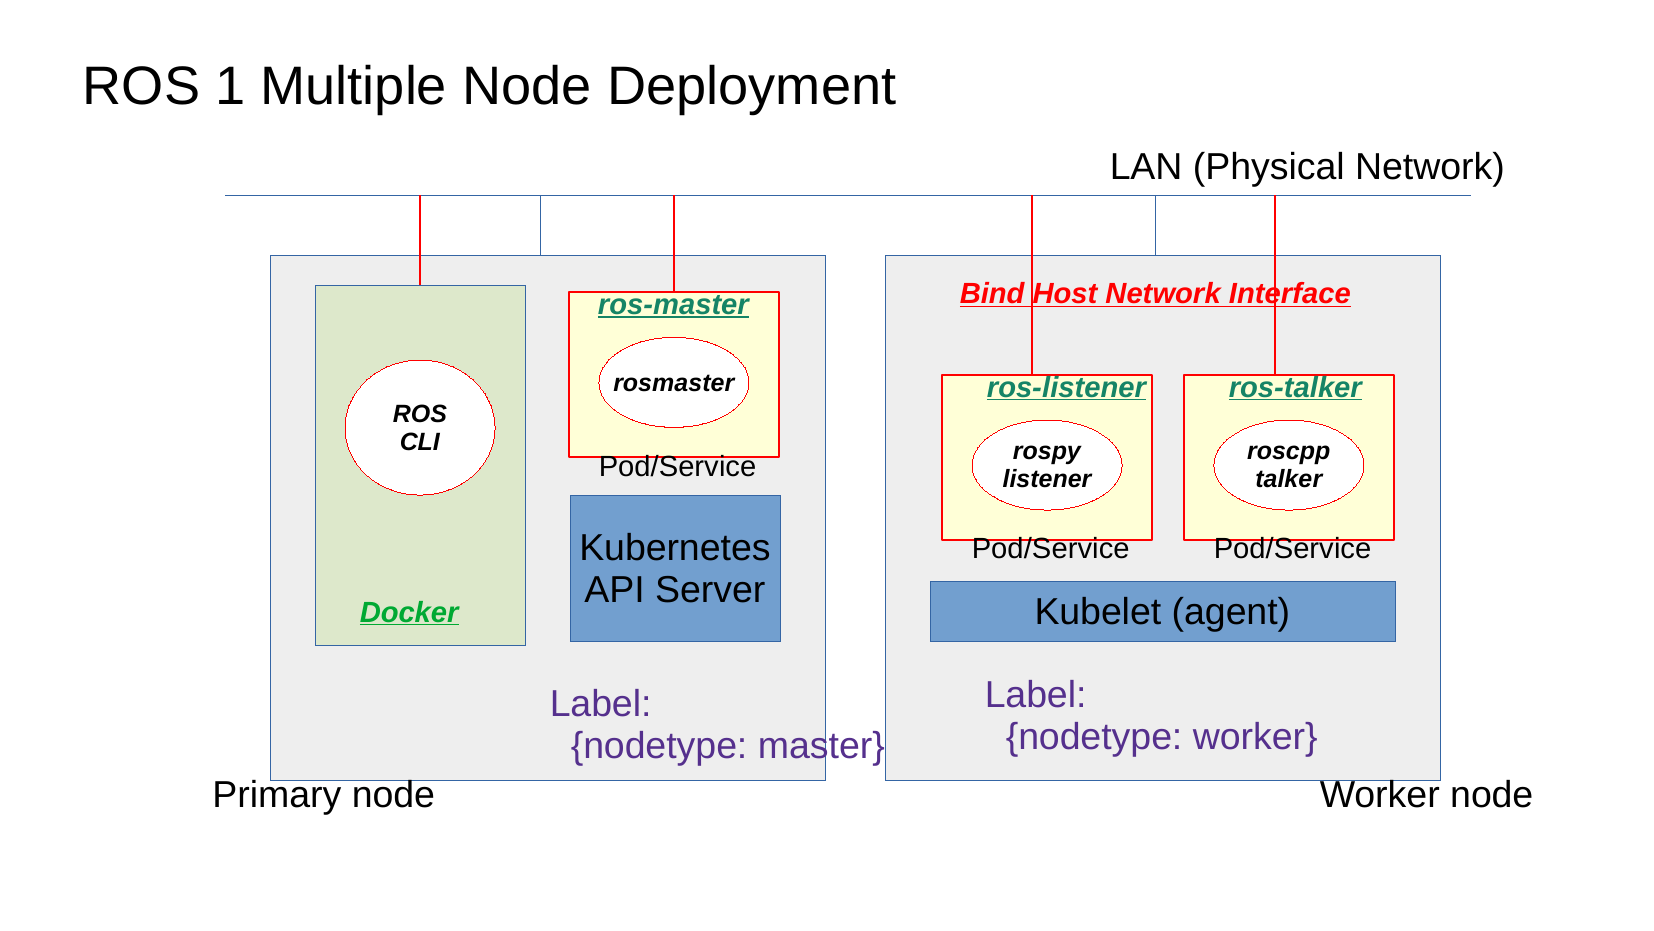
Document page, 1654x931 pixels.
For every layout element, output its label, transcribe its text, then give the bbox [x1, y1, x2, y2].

text_box Worker node [1305, 765, 1549, 823]
text_box Pod/Service [1198, 525, 1387, 582]
text_box Kubernetes API Server [570, 495, 781, 642]
text_box ros-listener [972, 363, 1162, 421]
text_box [1033, 255, 1274, 270]
text_box [885, 255, 1441, 781]
text_box Label: {nodetype: worker} [970, 666, 1333, 766]
text_box LAN (Physical Network) [1095, 138, 1558, 196]
text_box Primary node [197, 765, 451, 823]
text_box rosmaster [598, 338, 749, 428]
text_box ros-talker [1213, 363, 1378, 421]
text_box Label: {nodetype: master} [535, 675, 901, 774]
text_box ROS CLI [345, 360, 496, 496]
text_box Docker [345, 588, 511, 646]
title ROS 1 Multiple Node Deployment [82, 52, 1571, 121]
text_box Pod/Service [583, 442, 772, 500]
text_box ros-master [583, 280, 764, 338]
text_box Bind Host Network Interface [945, 270, 1031, 327]
text_box Kubelet (agent) [930, 581, 1396, 642]
text_box Bind Host Network Interface [1276, 270, 1408, 327]
text_box [270, 255, 826, 781]
text_box rospy listener [972, 421, 1123, 511]
text_box Pod/Service [957, 525, 1145, 582]
text_box roscpp talker [1213, 421, 1364, 511]
text_box Bind Host Network Interface [1033, 270, 1274, 327]
